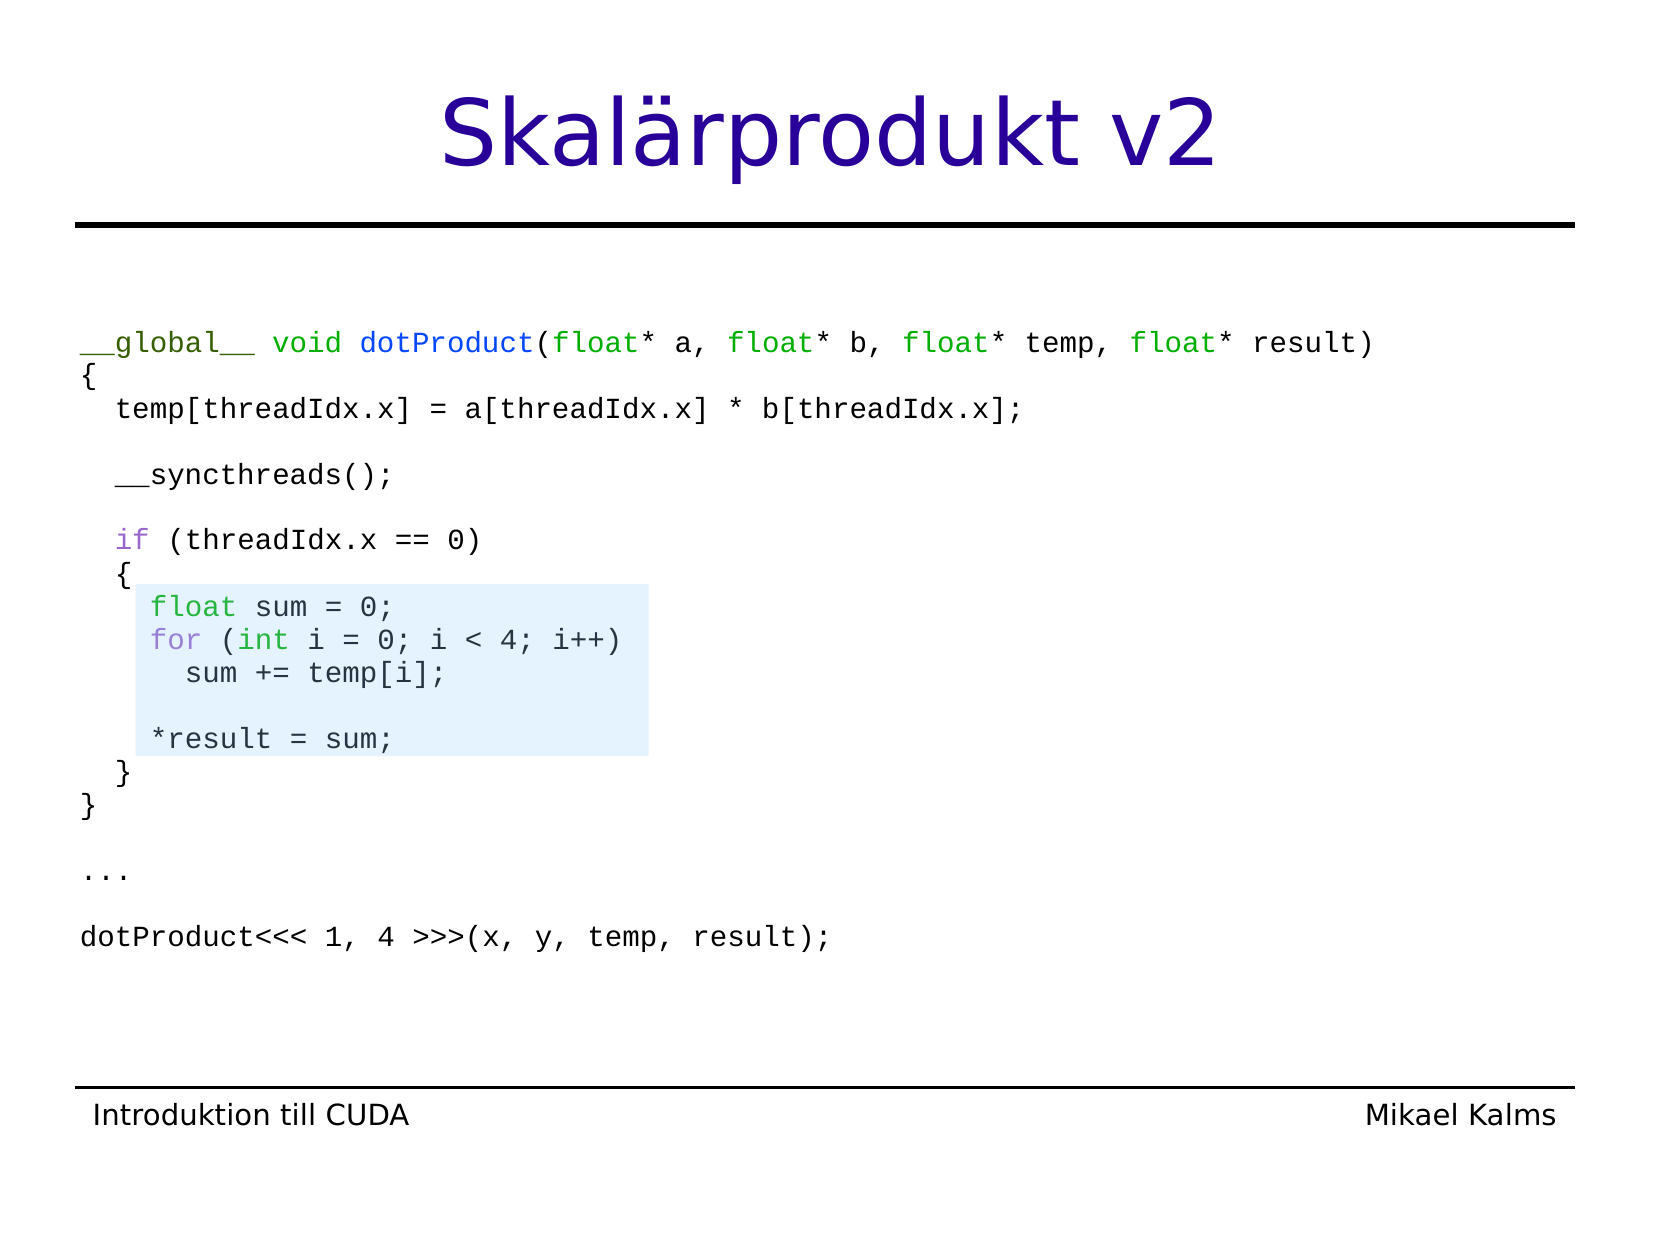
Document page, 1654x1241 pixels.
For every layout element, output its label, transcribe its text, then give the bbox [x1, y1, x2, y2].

text_box [135, 583, 649, 757]
text_box Mikael Kalms [1347, 1087, 1576, 1143]
text_box Introduktion till CUDA [75, 1087, 428, 1143]
text_box __global__ void dotProduct(float* a, float* b, float* temp, float* result) { temp[threadIdx.x] = a[threadIdx.x] * b[threadIdx.x]; __syncthreads(); if (threadIdx.x == 0) { float sum = 0; for (int i = 0; i < 4; i++) sum += temp[i]; *result = sum; } } ... dotProduct<<< 1, 4 >>>(x, y, temp, result); [79, 301, 1568, 1015]
title Skalärprodukt v2 [86, 37, 1576, 231]
